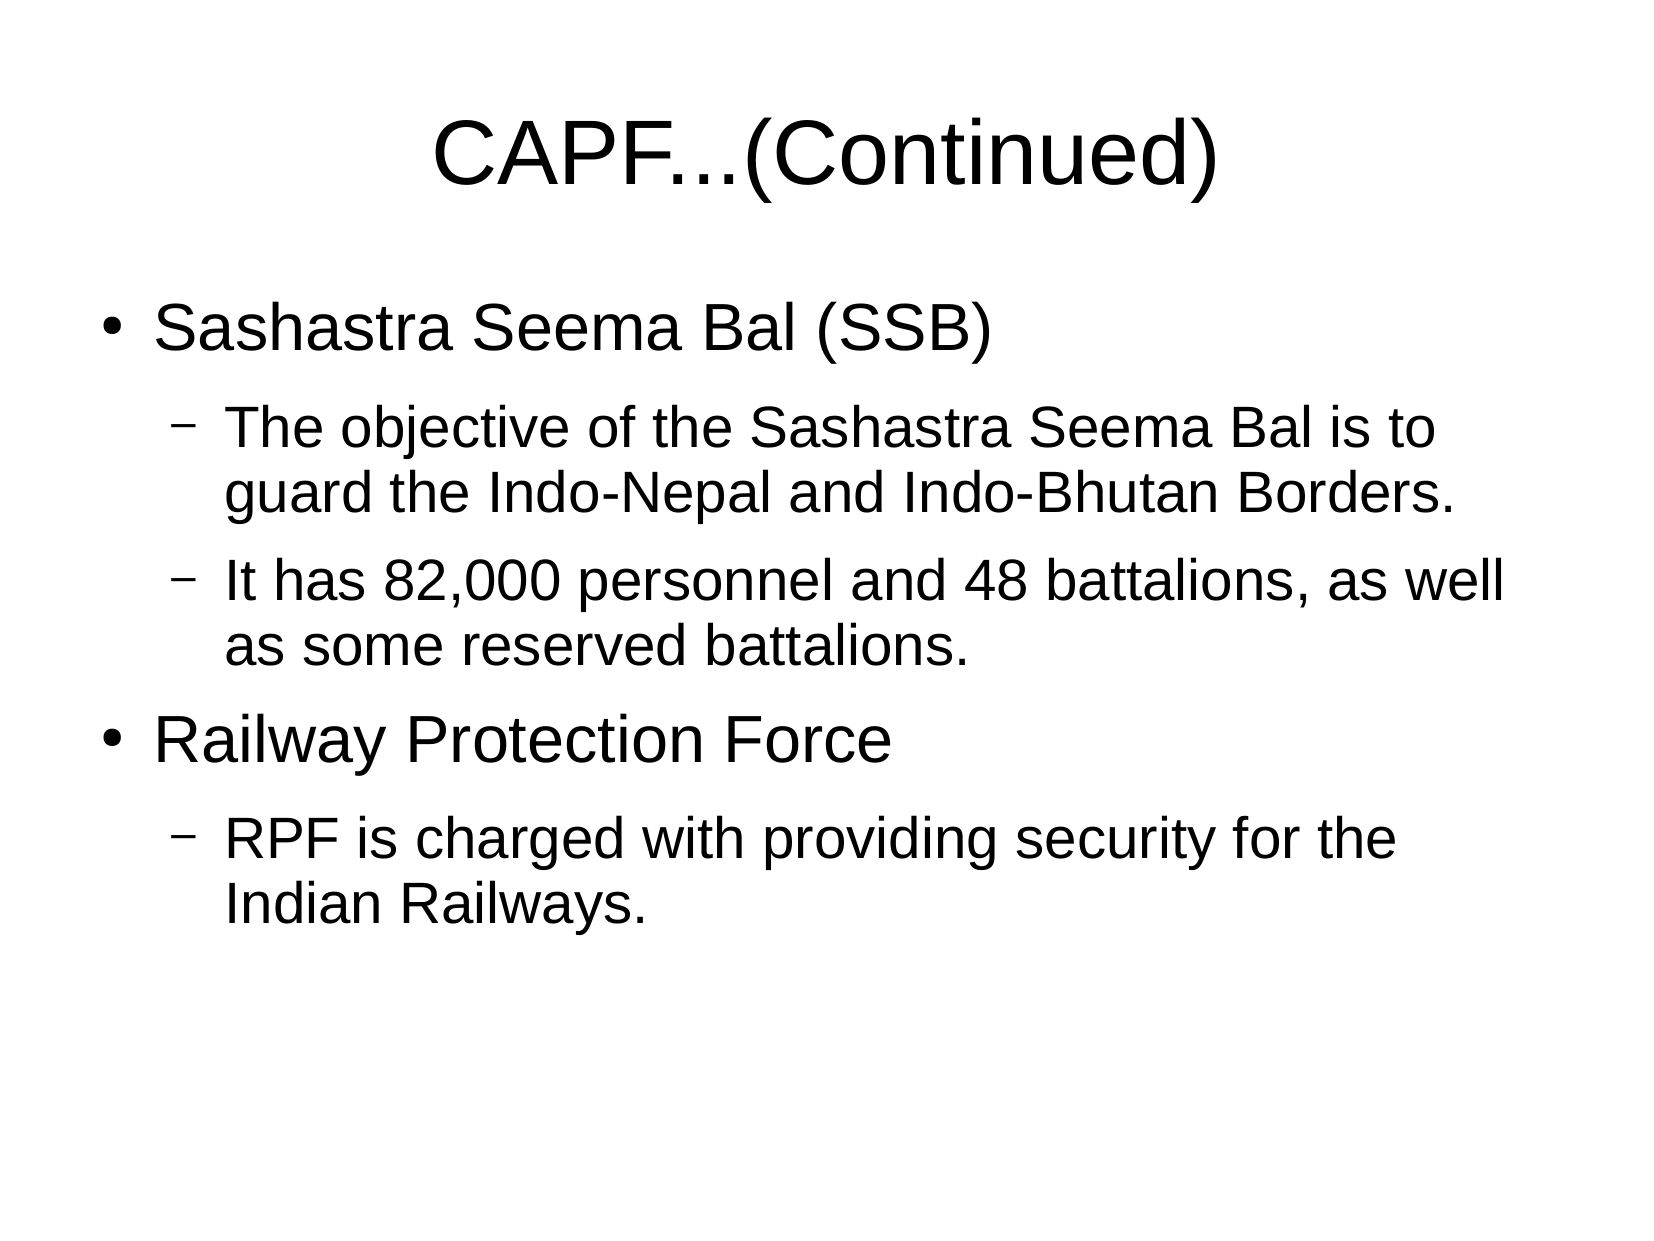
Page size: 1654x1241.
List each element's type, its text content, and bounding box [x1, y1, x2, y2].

title CAPF...(Continued) [82, 49, 1571, 257]
list Sashastra Seema Bal (SSB) The objective of the Sashastra Seema Bal is to guard the Indo-Nepal and Indo-Bhutan Borders. It has 82,000 personnel and 48 battalions, as well as some reserved battalions. Railway Protection Force RPF is charged with providing security for the Indian Railways. [82, 290, 1571, 1010]
